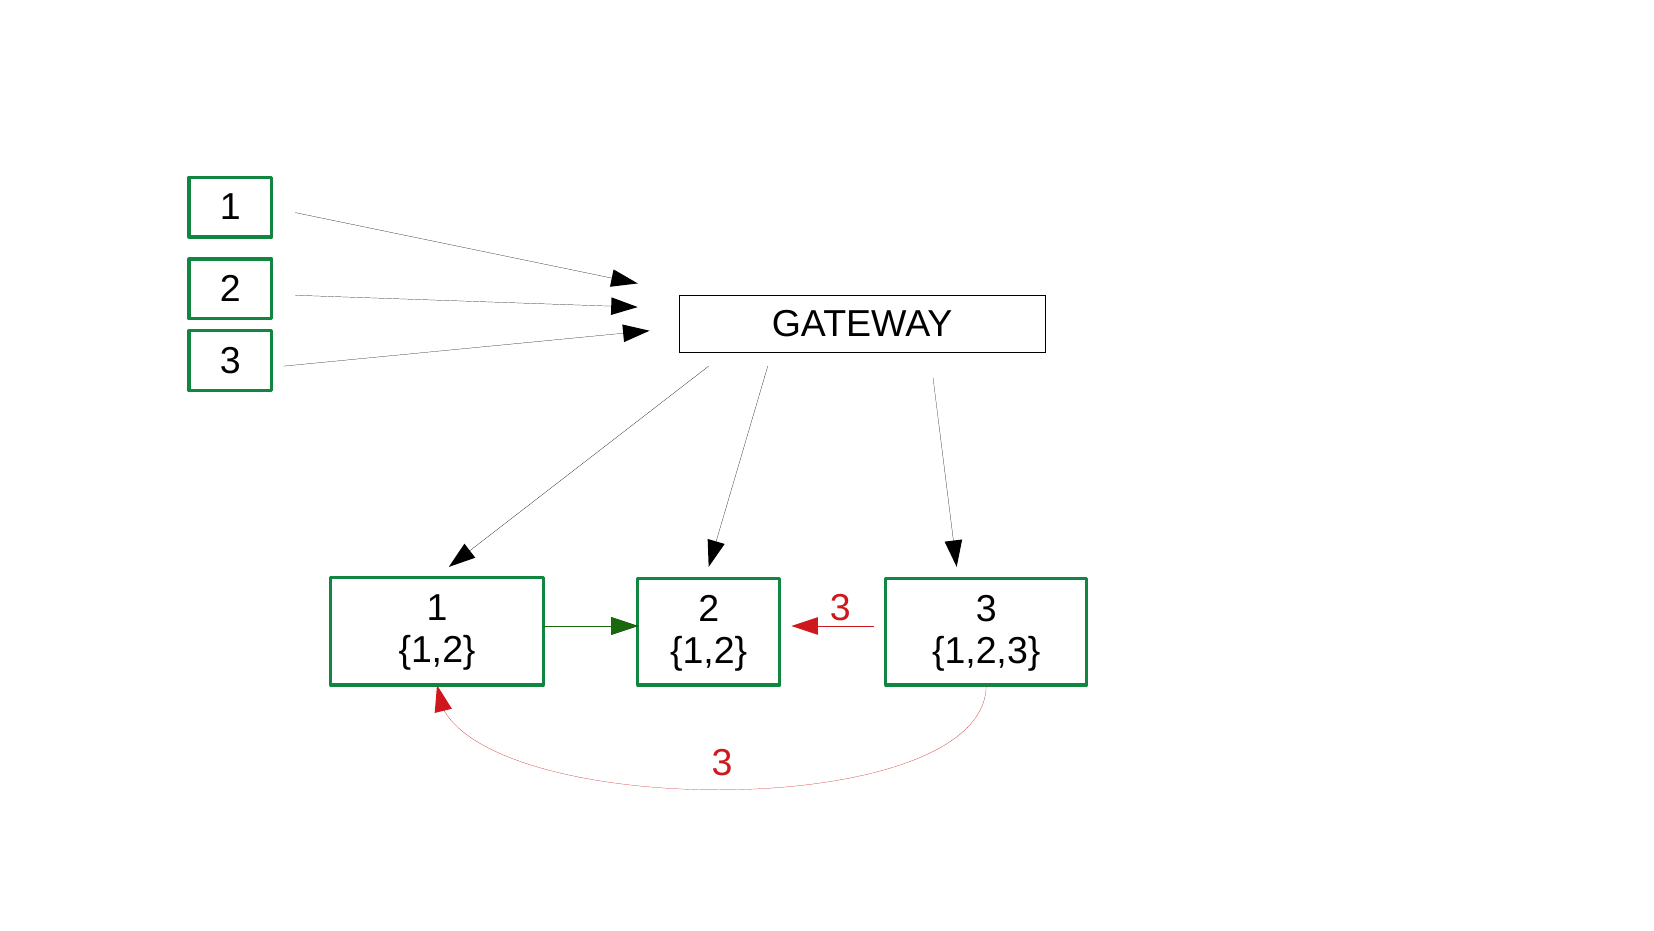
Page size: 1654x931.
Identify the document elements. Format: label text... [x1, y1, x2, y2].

text_box 1 {1,2} [330, 577, 544, 686]
text_box 3 {1,2,3} [885, 578, 1087, 686]
text_box GATEWAY [679, 295, 1046, 353]
text_box 1 [188, 177, 272, 238]
text_box 3 [814, 578, 875, 660]
text_box 3 [188, 330, 272, 391]
text_box 3 [696, 734, 756, 815]
text_box 2 [188, 259, 272, 319]
text_box 2 {1,2} [637, 578, 780, 686]
